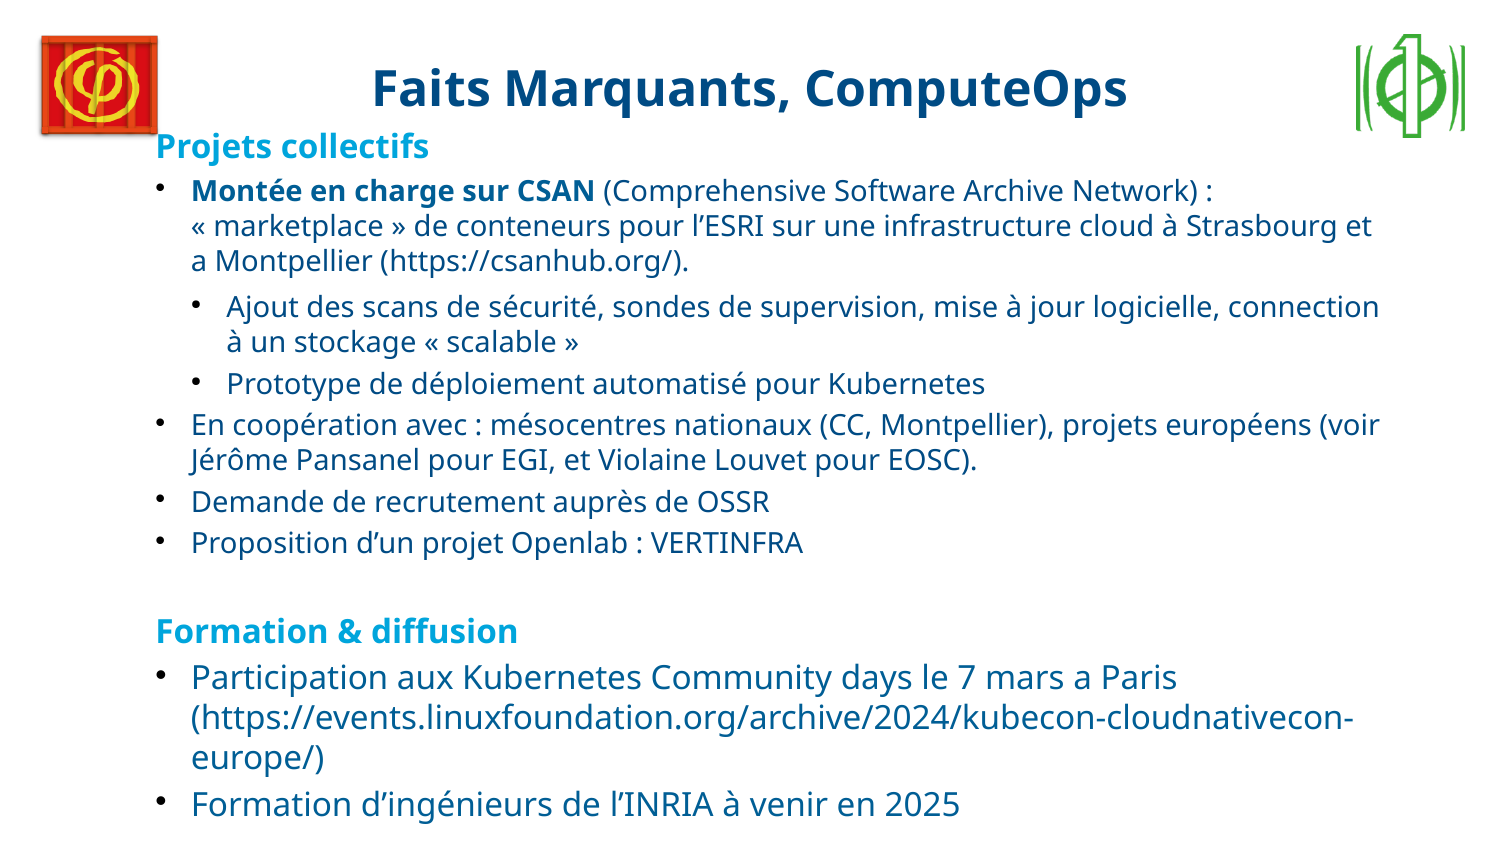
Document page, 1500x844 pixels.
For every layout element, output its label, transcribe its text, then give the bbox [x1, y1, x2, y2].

picture [30, 20, 170, 149]
text_box Faits Marquants, ComputeOps [170, 35, 1356, 118]
picture [1356, 34, 1465, 138]
text_box Projets collectifs Montée en charge sur CSAN (Comprehensive Software Archive Network) : « marketplace » de conteneurs pour l’ESRI sur une infrastructure cloud à Strasbourg et a Montpellier (https://csanhub.org/). Ajout des scans de sécurité, sondes de supervision, mise à jour logicielle, connection à un stockage « scalable » Prototype de déploiement automatisé pour Kubernetes En coopération avec : mésocentres nationaux (CC, Montpellier), projets européens (voir Jérôme Pansanel pour EGI, et Violaine Louvet pour EOSC). Demande de recrutement auprès de OSSR Proposition d’un projet Openlab : VERTINFRA Formation & diffusion Participation aux Kubernetes Community days le 7 mars a Paris (https://events.linuxfoundation.org/archive/2024/kubecon-cloudnativecon-europe/) Formation d’ingénieurs de l’INRIA à venir en 2025 [140, 118, 1406, 748]
